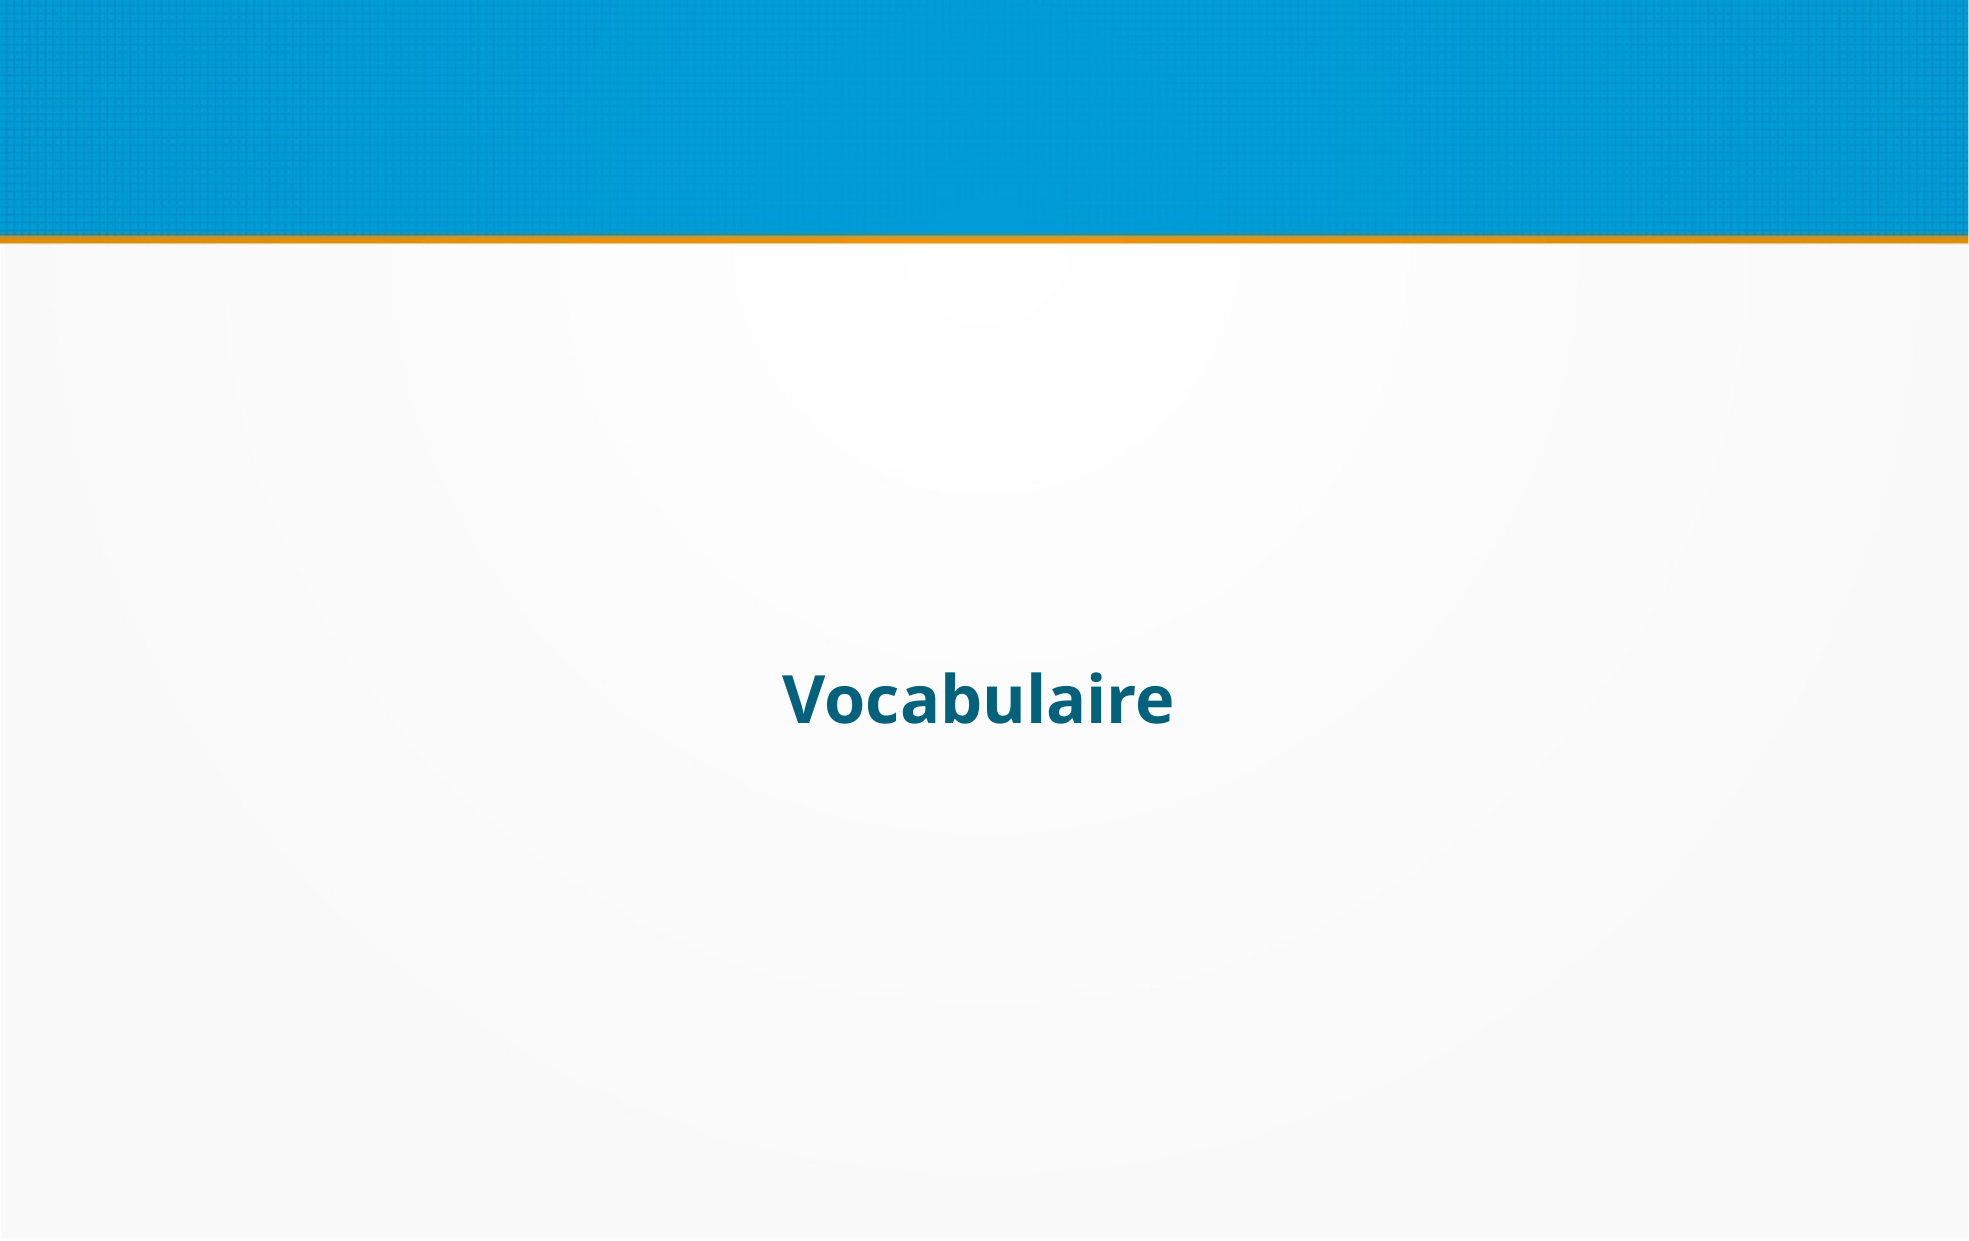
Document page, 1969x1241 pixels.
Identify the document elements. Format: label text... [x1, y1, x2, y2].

picture [0, 233, 1969, 1241]
subtitle Vocabulaire [98, 315, 1861, 1081]
